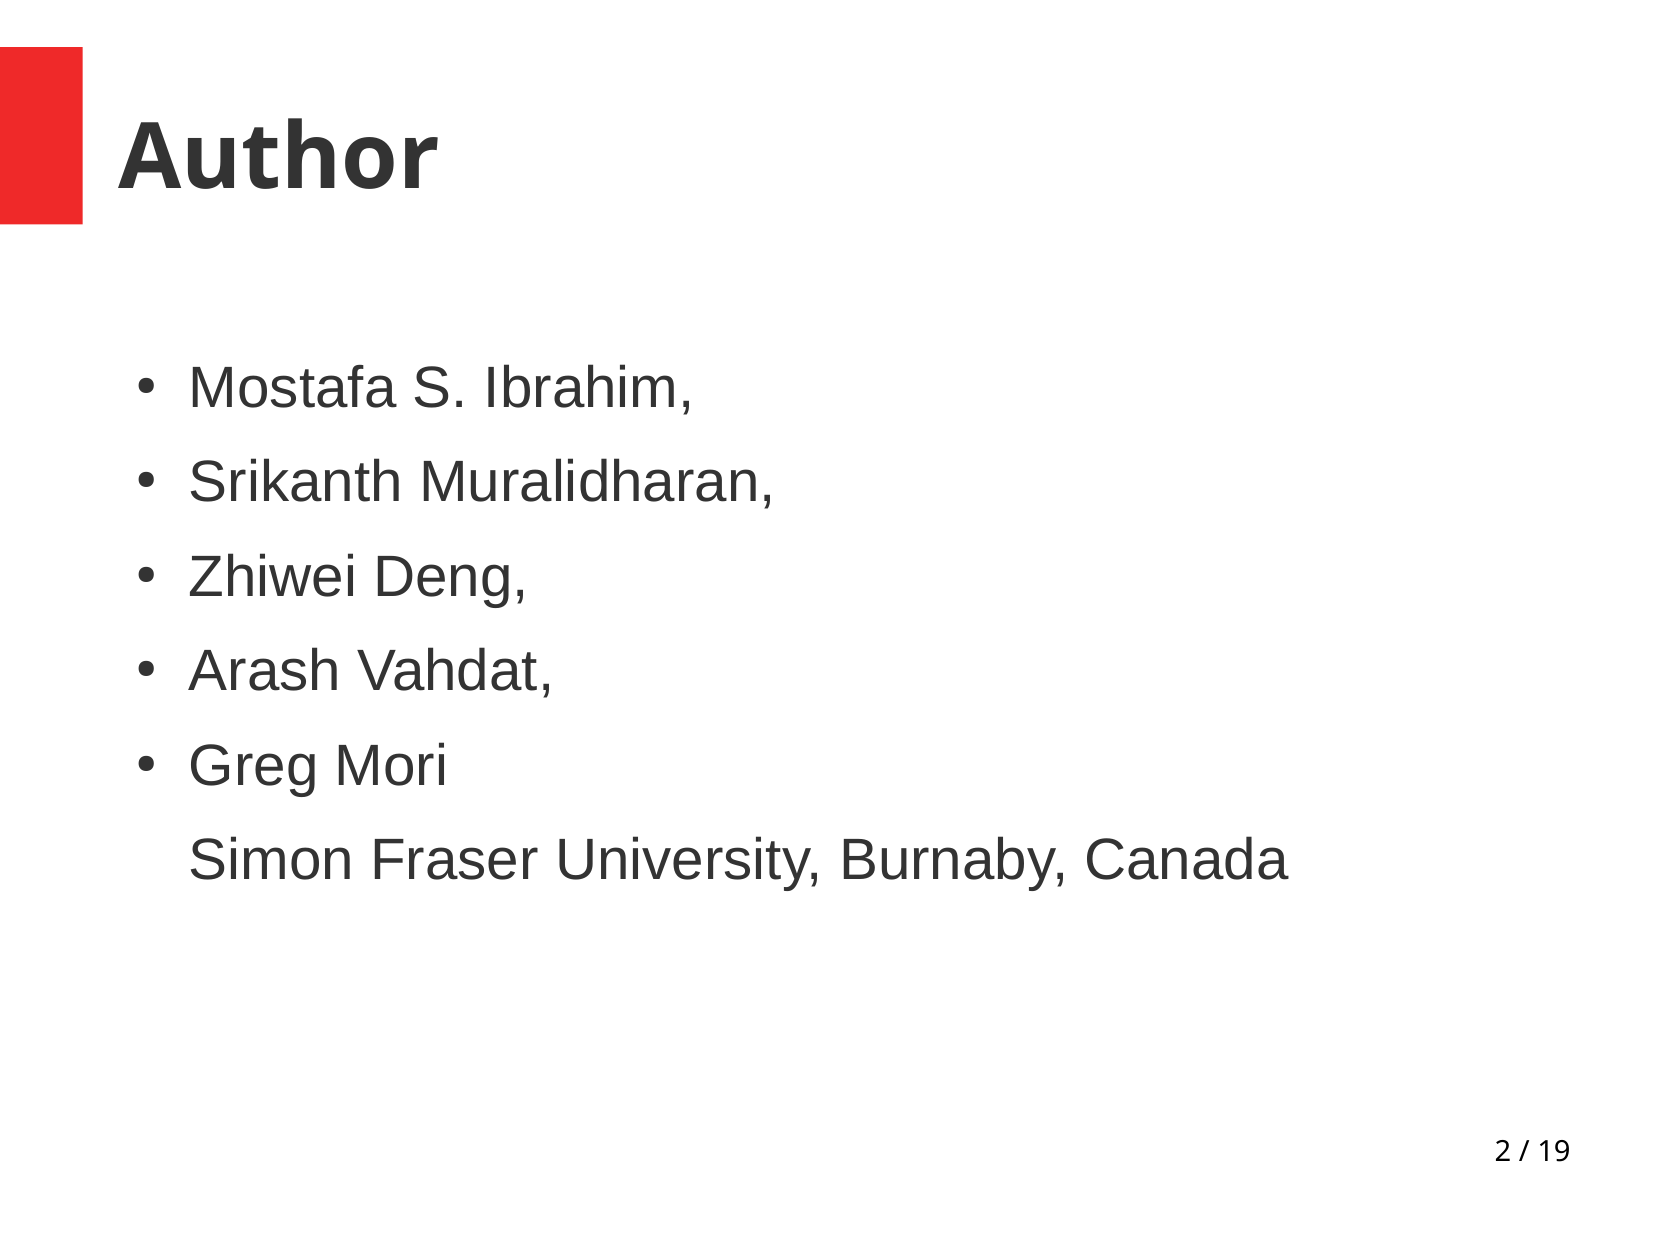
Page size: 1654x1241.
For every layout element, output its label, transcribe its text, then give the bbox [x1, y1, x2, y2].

list Mostafa S. Ibrahim, Srikanth Muralidharan, Zhiwei Deng, Arash Vahdat, Greg Mori Simon Fraser University, Burnaby, Canada [118, 354, 1536, 1074]
title Author [118, 49, 1571, 257]
